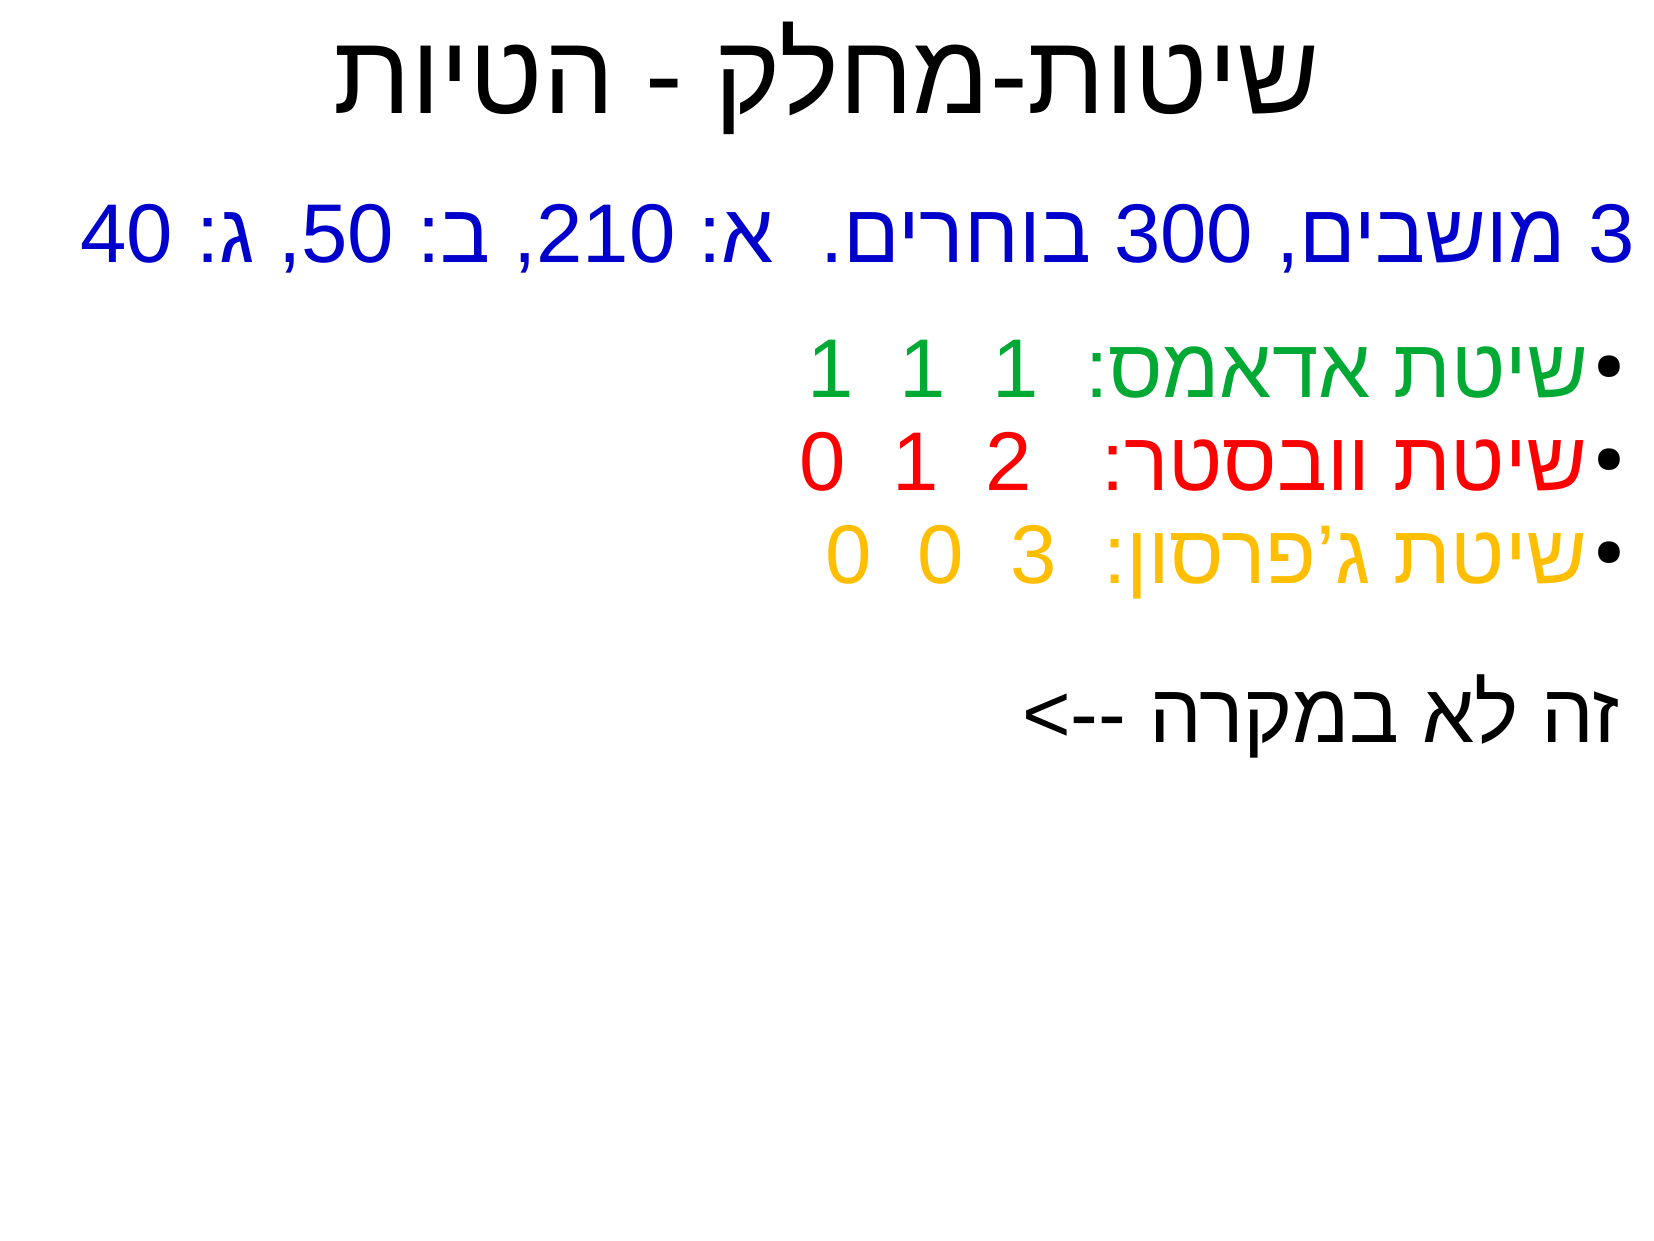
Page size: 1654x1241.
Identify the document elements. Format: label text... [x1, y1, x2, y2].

text_box 3 מושבים, 300 בוחרים. א: 210, ב: 50, ג: 40 [45, 180, 1651, 288]
text_box זה לא במקרה --> [60, 660, 1636, 1141]
text_box שיטת אדאמס: 1 1 1 שיטת וובסטר: 2 1 0 שיטת ג’פרסון: 3 0 0 [15, 315, 1639, 631]
title שיטות-מחלק - הטיות [0, 0, 1654, 151]
